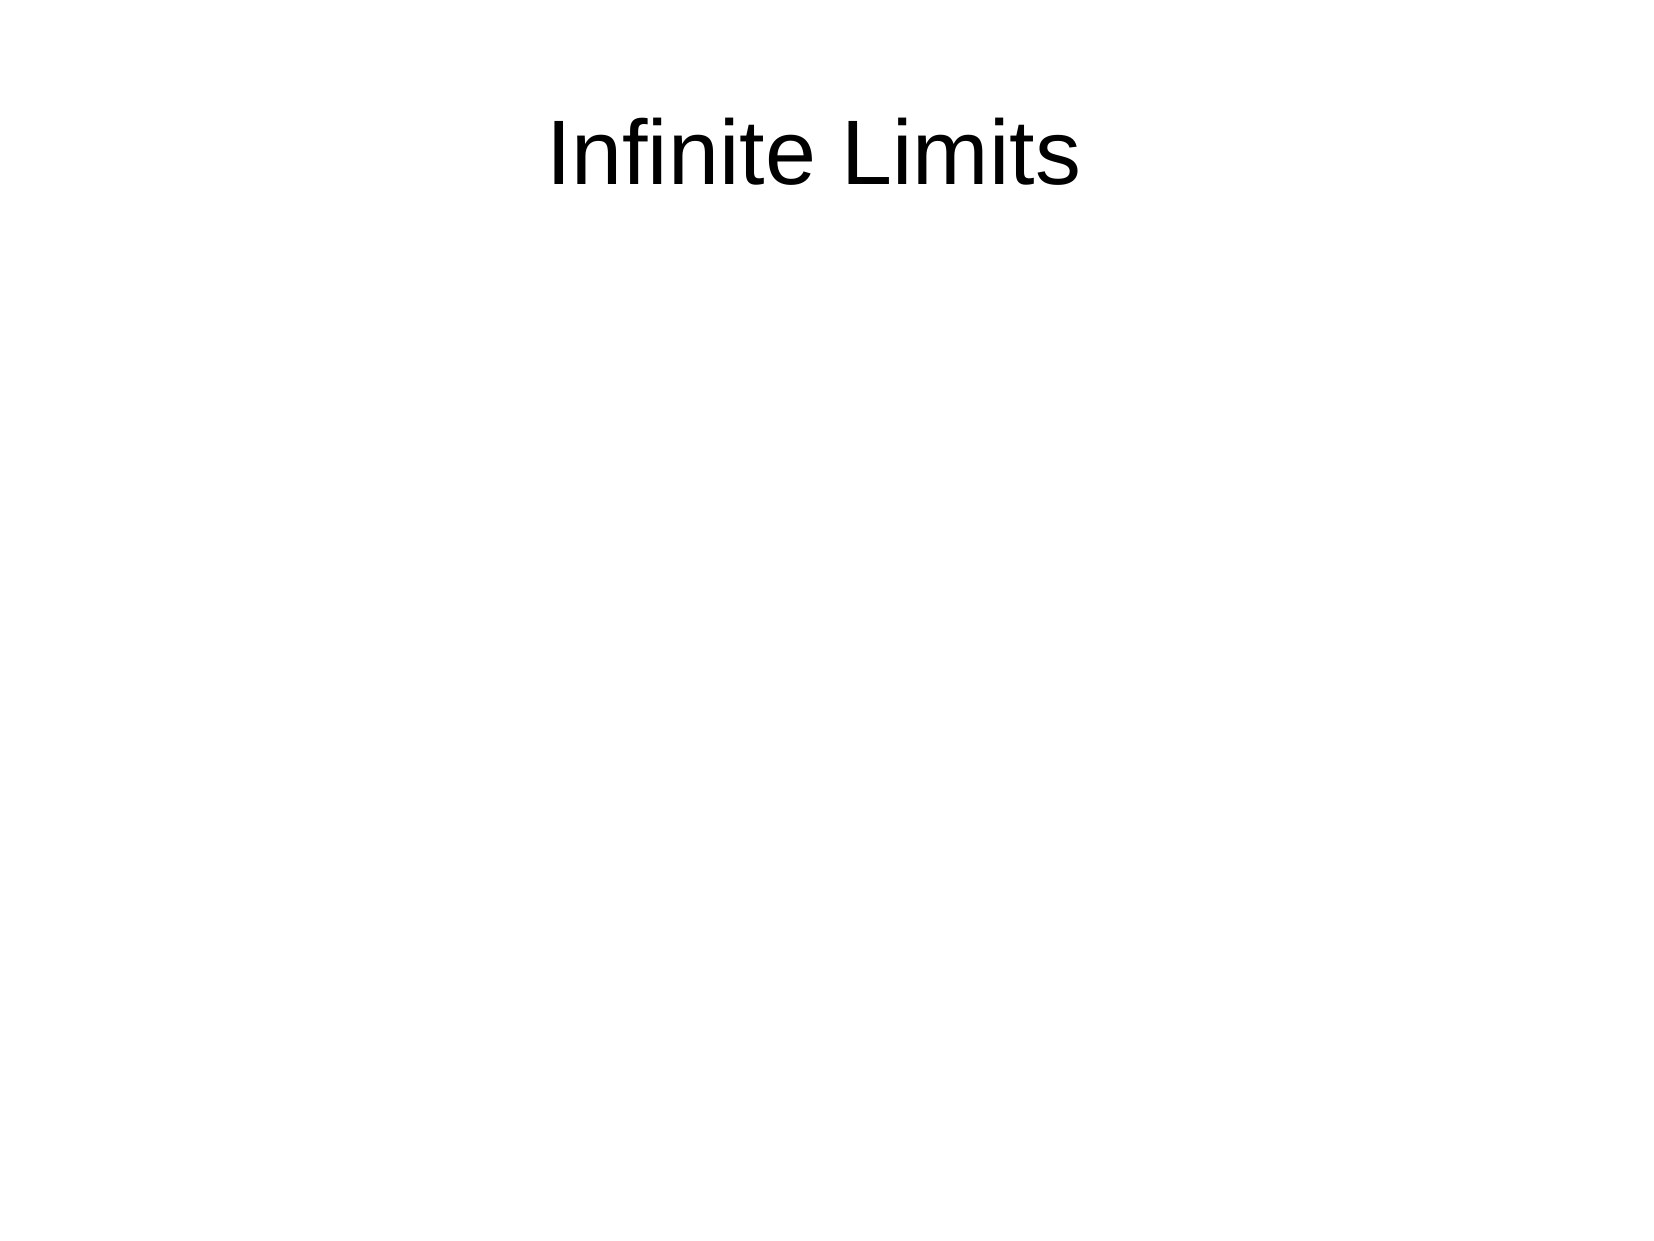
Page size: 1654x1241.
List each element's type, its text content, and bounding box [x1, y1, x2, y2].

title Infinite Limits [82, 49, 1571, 257]
